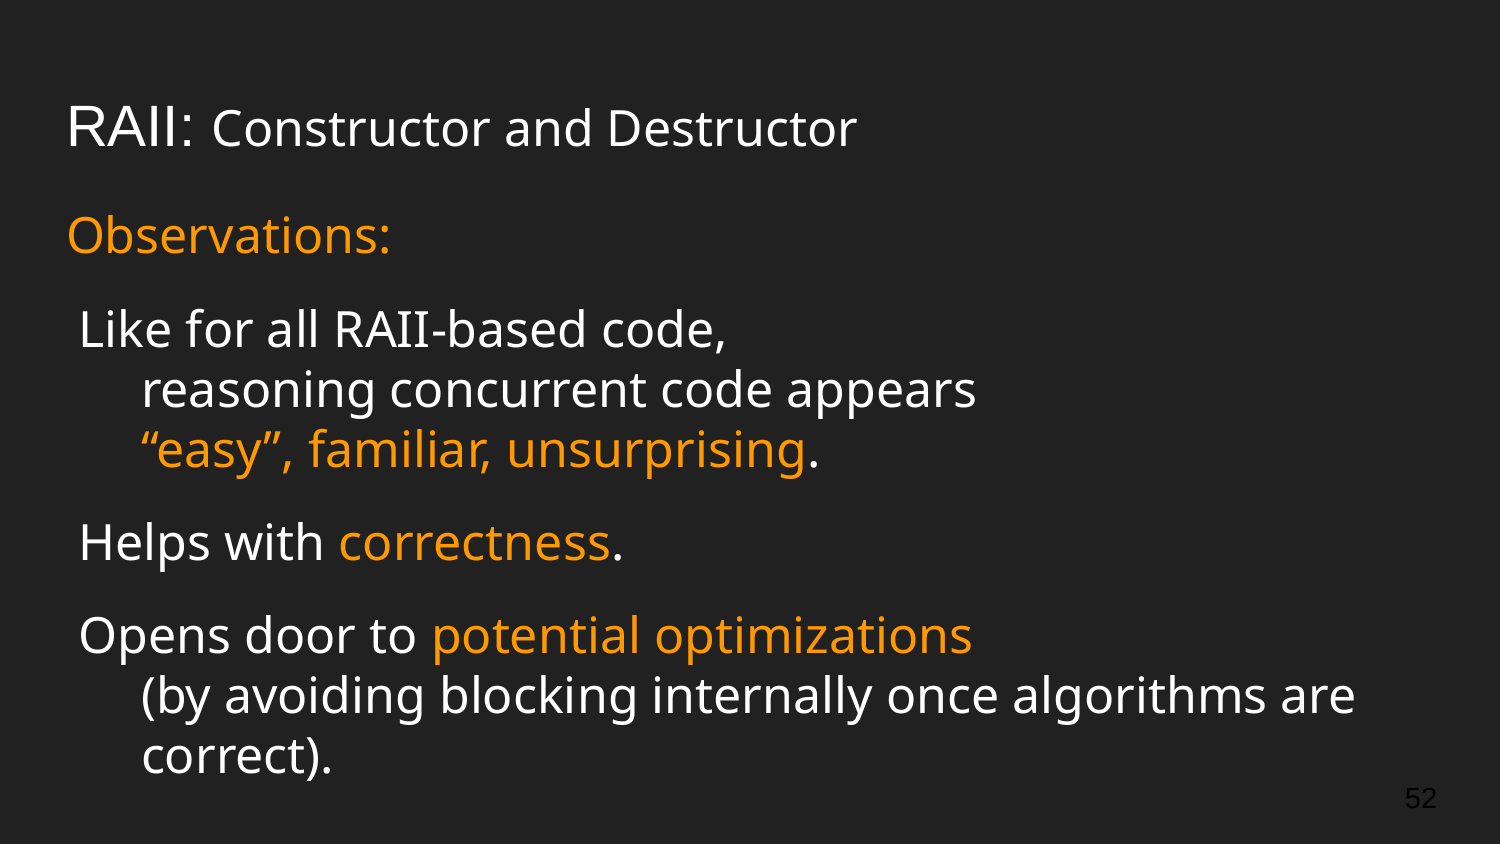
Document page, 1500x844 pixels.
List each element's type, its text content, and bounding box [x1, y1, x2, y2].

title RAII: Constructor and Destructor [51, 72, 1449, 167]
list Observations: Like for all RAII-based code, reasoning concurrent code appears “easy”, familiar, unsurprising. Helps with correctness. Opens door to potential optimizations (by avoiding blocking internally once algorithms are correct). [51, 189, 1449, 750]
slide_number <number> [1389, 764, 1480, 830]
